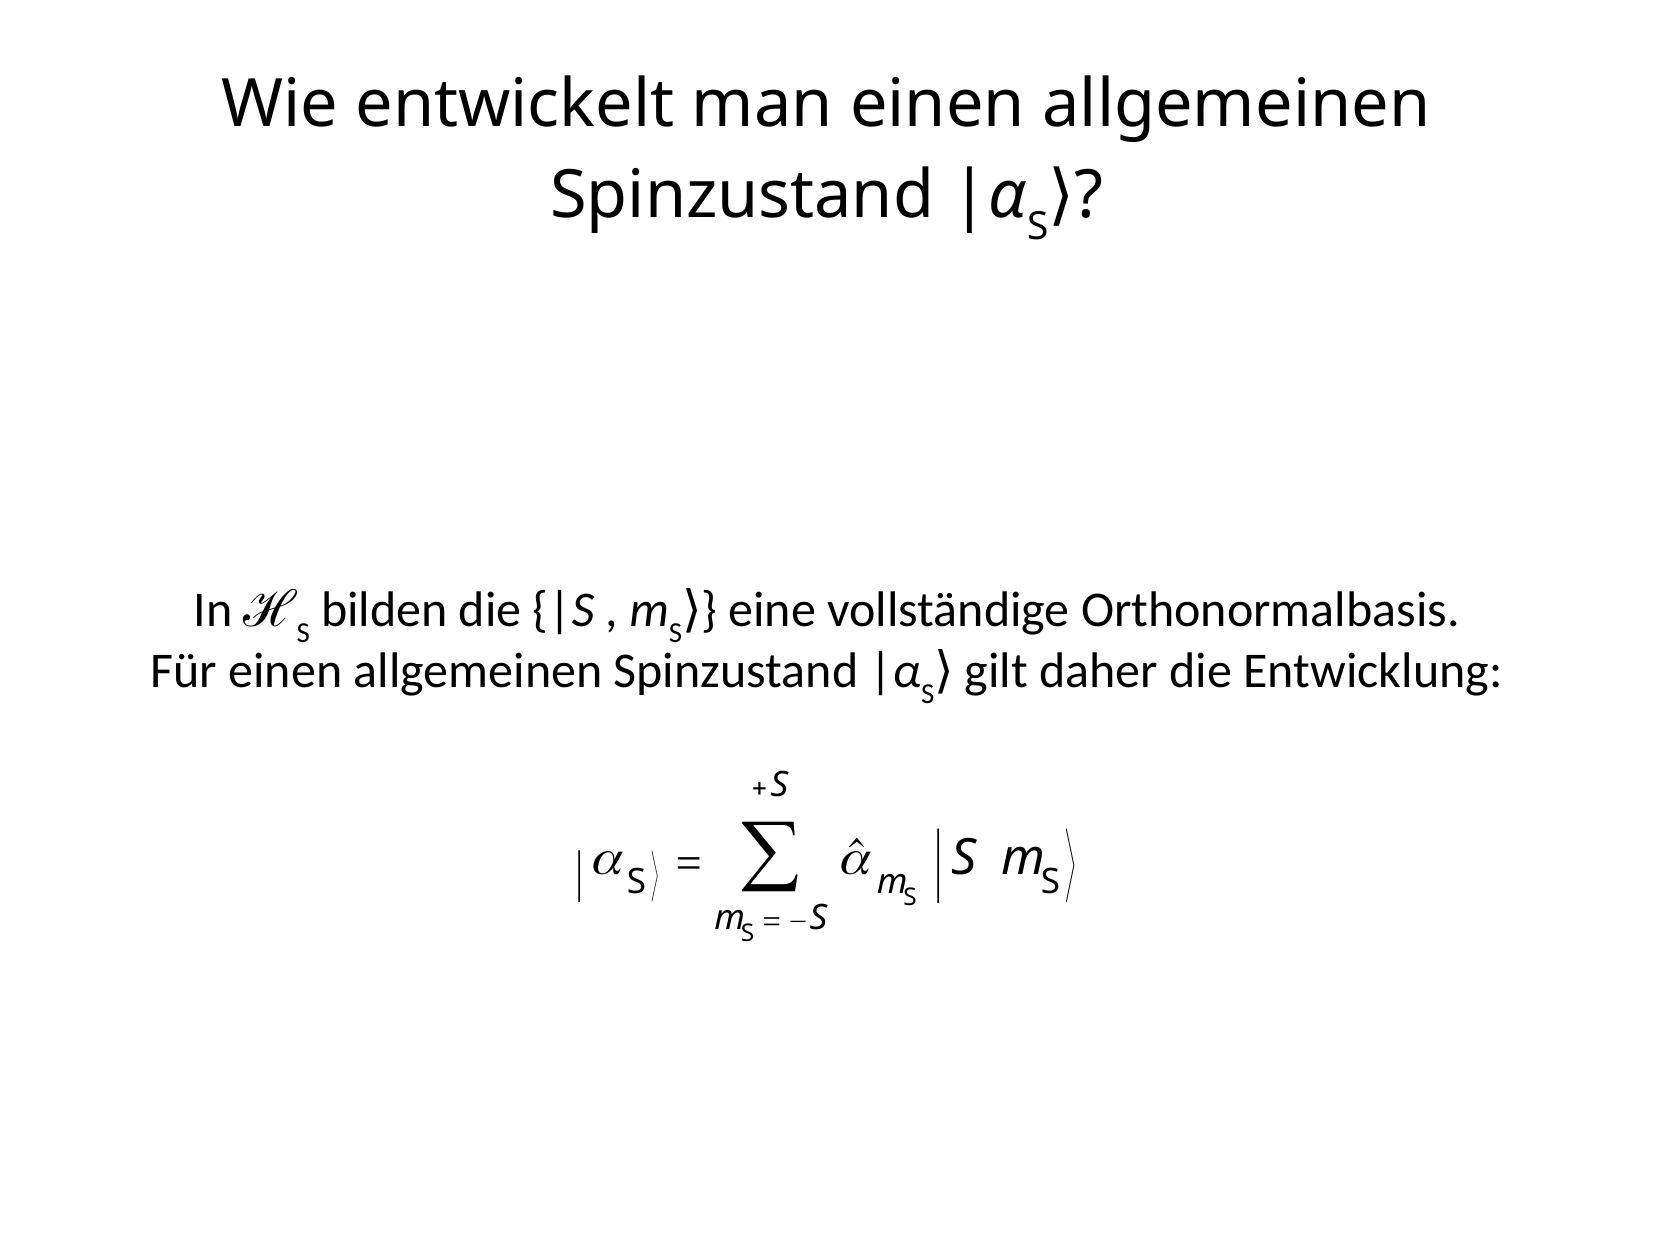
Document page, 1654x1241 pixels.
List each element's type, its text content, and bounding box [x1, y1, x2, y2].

subtitle In ℋS bilden die {|S , mS⟩} eine vollständige Orthonormalbasis. Für einen allgemeinen Spinzustand |αS⟩ gilt daher die Entwicklung: [82, 290, 1571, 1010]
chart [565, 763, 1088, 949]
title Wie entwickelt man einen allgemeinen Spinzustand |αS⟩? [82, 49, 1571, 257]
